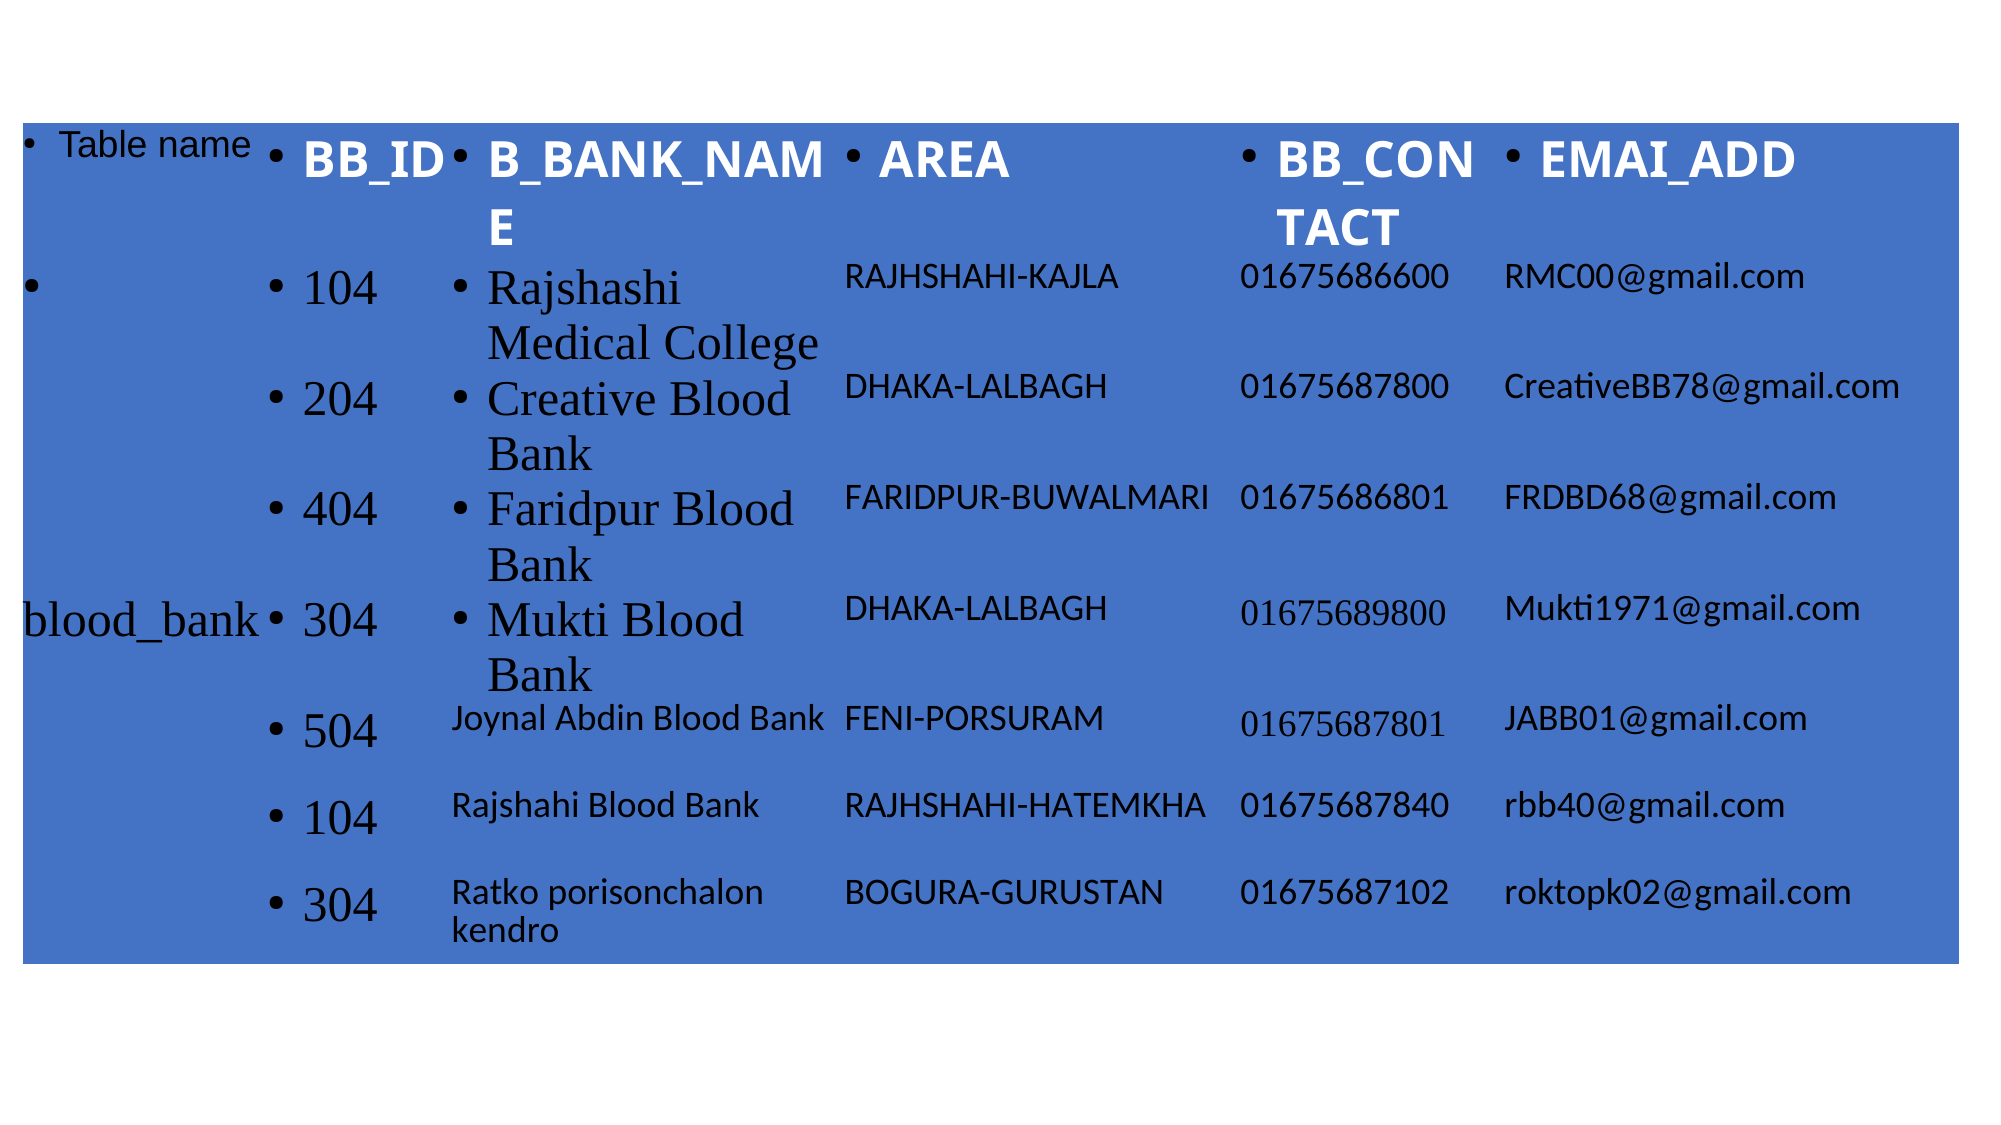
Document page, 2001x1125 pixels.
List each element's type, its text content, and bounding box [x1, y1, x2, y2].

table_cell 204 [267, 371, 452, 481]
table_cell JABB01@gmail.com [1504, 703, 1959, 790]
table_cell FENI-PORSURAM [845, 703, 1241, 790]
table_cell blood_bank [23, 260, 267, 964]
table_cell RAJHSHAHI-KAJLA [845, 260, 1241, 371]
table_cell 504 [267, 703, 452, 790]
table_cell Mukti1971@gmail.com [1504, 592, 1959, 703]
table_cell Rajshahi Blood Bank [452, 790, 845, 877]
table_cell 01675689800 [1241, 592, 1504, 703]
table_cell roktopk02@gmail.com [1504, 877, 1959, 964]
table_cell 01675686801 [1241, 481, 1504, 592]
table_cell 01675687840 [1241, 790, 1504, 877]
table_cell FARIDPUR-BUWALMARI [845, 481, 1241, 592]
table_cell 01675687102 [1244, 882, 1255, 902]
table_cell Creative Blood Bank [452, 371, 845, 481]
table_cell DHAKA-LALBAGH [845, 371, 1241, 481]
table_cell 01675687801 [1241, 703, 1504, 790]
table_cell 104 [267, 790, 452, 877]
table_header BB_CONTACT [1241, 123, 1504, 260]
table_cell 01675686600 [1244, 266, 1255, 286]
table_cell 304 [267, 592, 452, 703]
table_cell FRDBD68@gmail.com [1504, 481, 1959, 592]
table_cell Joynal Abdin Blood Bank [452, 703, 845, 790]
table_cell blood_bank [29, 615, 41, 634]
table_cell BOGURA-GURUSTAN [845, 877, 1241, 964]
table_header B_BANK_NAME [452, 123, 845, 260]
table_cell CreativeBB78@gmail.com [1504, 371, 1959, 481]
table_cell rbb40@gmail.com [1504, 790, 1959, 877]
table_cell 01675686600 [1241, 260, 1504, 371]
table_cell 404 [267, 481, 452, 592]
table_cell 104 [267, 260, 452, 371]
table_cell Ratko porisonchalon kendro [452, 877, 845, 964]
table_cell Faridpur Blood Bank [452, 481, 845, 592]
table_cell RMC00@gmail.com [1504, 260, 1959, 371]
table_header BB_ID [267, 123, 452, 260]
table_header AREA [845, 123, 1241, 260]
table_cell RAJHSHAHI-HATEMKHA [845, 790, 1241, 877]
table_cell 01675687102 [1241, 877, 1504, 964]
table_cell 01675687800 [1244, 376, 1255, 396]
table_cell 01675686801 [1244, 487, 1255, 507]
table_cell 01675687840 [1244, 795, 1255, 815]
table_header Table name [23, 123, 267, 260]
table_cell Rajshashi Medical College [452, 260, 845, 371]
table_cell Mukti Blood Bank [452, 592, 845, 703]
table_header EMAI_ADD [1504, 123, 1959, 260]
table_cell DHAKA-LALBAGH [845, 592, 1241, 703]
table_cell 01675687800 [1241, 371, 1504, 481]
table_cell 304 [267, 877, 452, 964]
